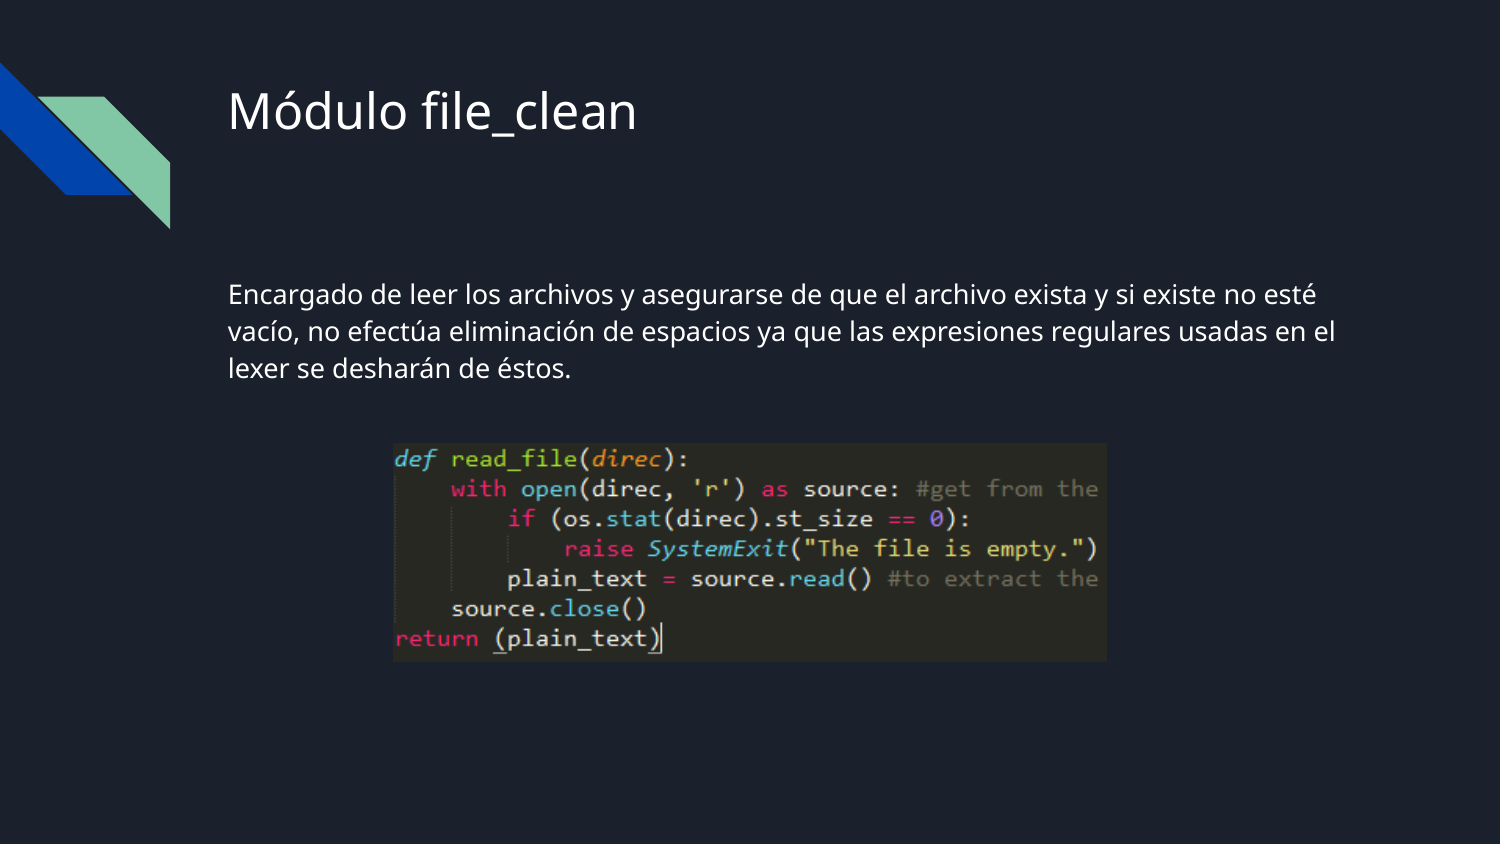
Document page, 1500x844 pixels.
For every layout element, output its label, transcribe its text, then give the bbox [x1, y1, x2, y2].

title Módulo file_clean [212, 64, 1368, 215]
picture [393, 443, 1107, 662]
list Encargado de leer los archivos y asegurarse de que el archivo exista y si existe no esté vacío, no efectúa eliminación de espacios ya que las expresiones regulares usadas en el lexer se desharán de éstos. [212, 257, 1368, 735]
